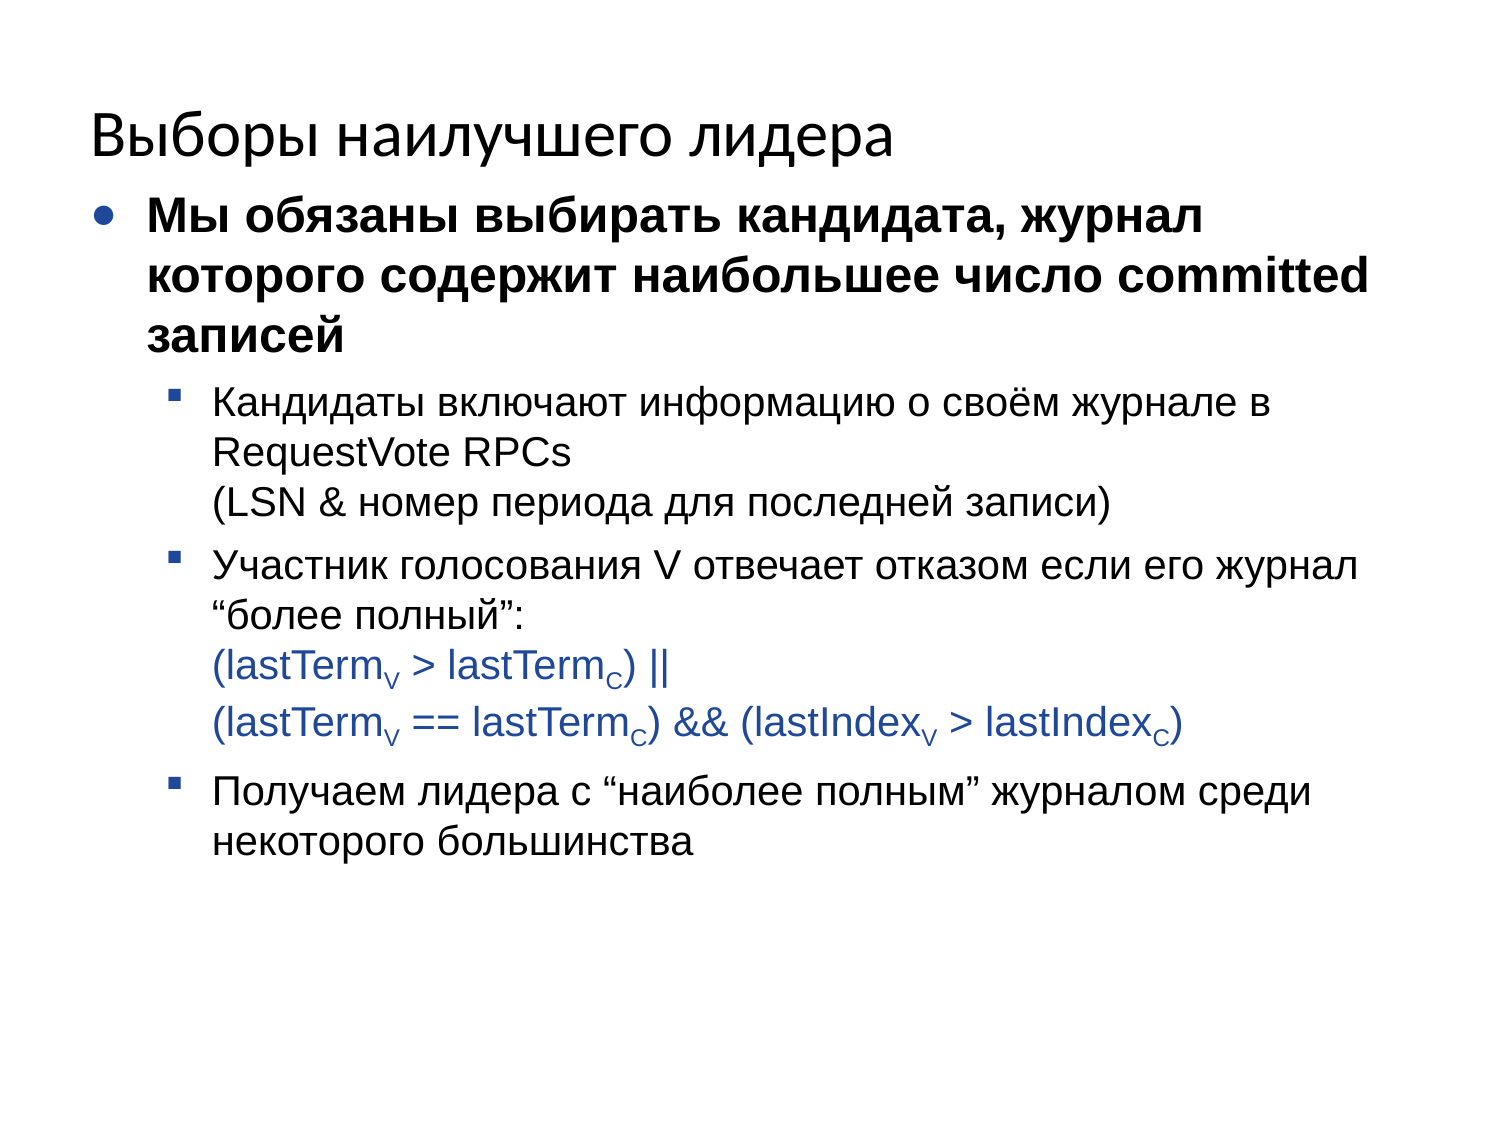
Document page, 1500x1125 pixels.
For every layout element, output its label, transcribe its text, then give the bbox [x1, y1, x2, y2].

list Мы обязаны выбирать кандидата, журнал которого содержит наибольшее число сommitted записей Кандидаты включают информацию о своём журнале в RequestVote RPCs (LSN & номер периода для последней записи) Участник голосования V отвечает отказом если его журнал “более полный”: (lastTermV > lastTermC) || (lastTermV == lastTermC) && (lastIndexV > lastIndexC) Получаем лидера с “наиболее полным” журналом среди некоторого большинства [75, 180, 1425, 1005]
title Выборы наилучшего лидера [75, 79, 1425, 180]
